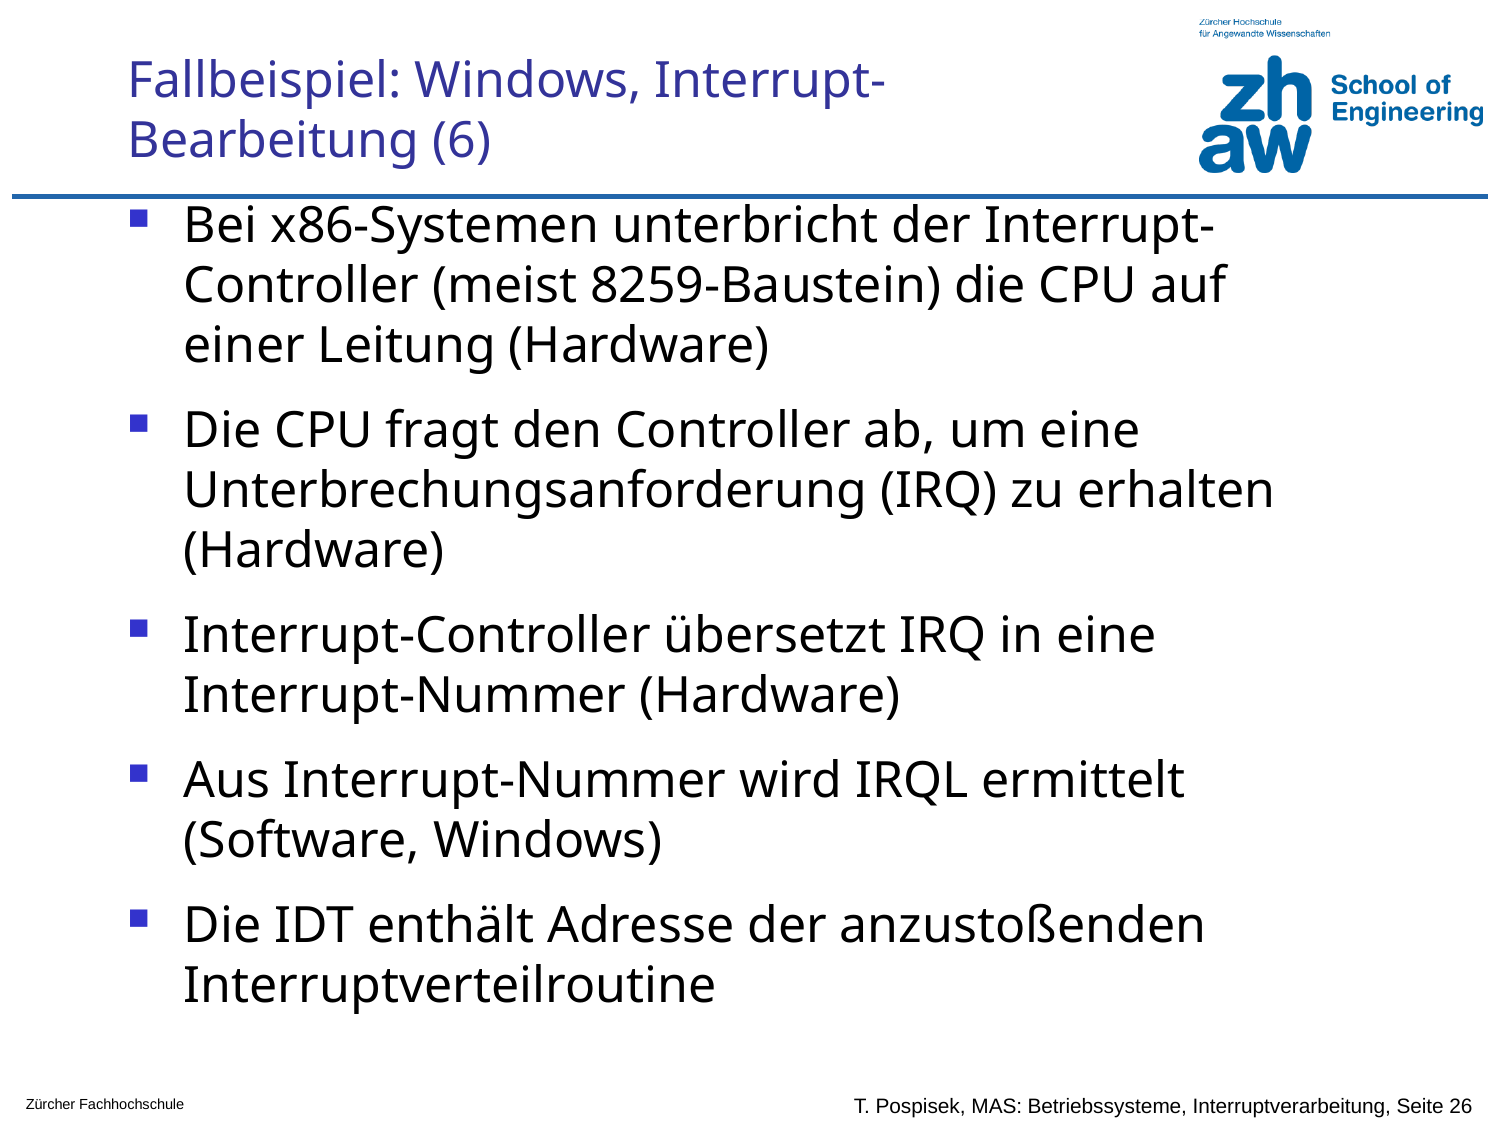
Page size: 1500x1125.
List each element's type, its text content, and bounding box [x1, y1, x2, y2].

list Bei x86-Systemen unterbricht der Interrupt-Controller (meist 8259-Baustein) die CPU auf einer Leitung (Hardware) Die CPU fragt den Controller ab, um eine Unterbrechungsanforderung (IRQ) zu erhalten (Hardware) Interrupt-Controller übersetzt IRQ in eine Interrupt-Nummer (Hardware) Aus Interrupt-Nummer wird IRQL ermittelt (Software, Windows) Die IDT enthält Adresse der anzustoßenden Interruptverteilroutine [112, 184, 1375, 923]
title Fallbeispiel: Windows, Interrupt-Bearbeitung (6) [112, 50, 1134, 175]
picture [1199, 19, 1483, 173]
